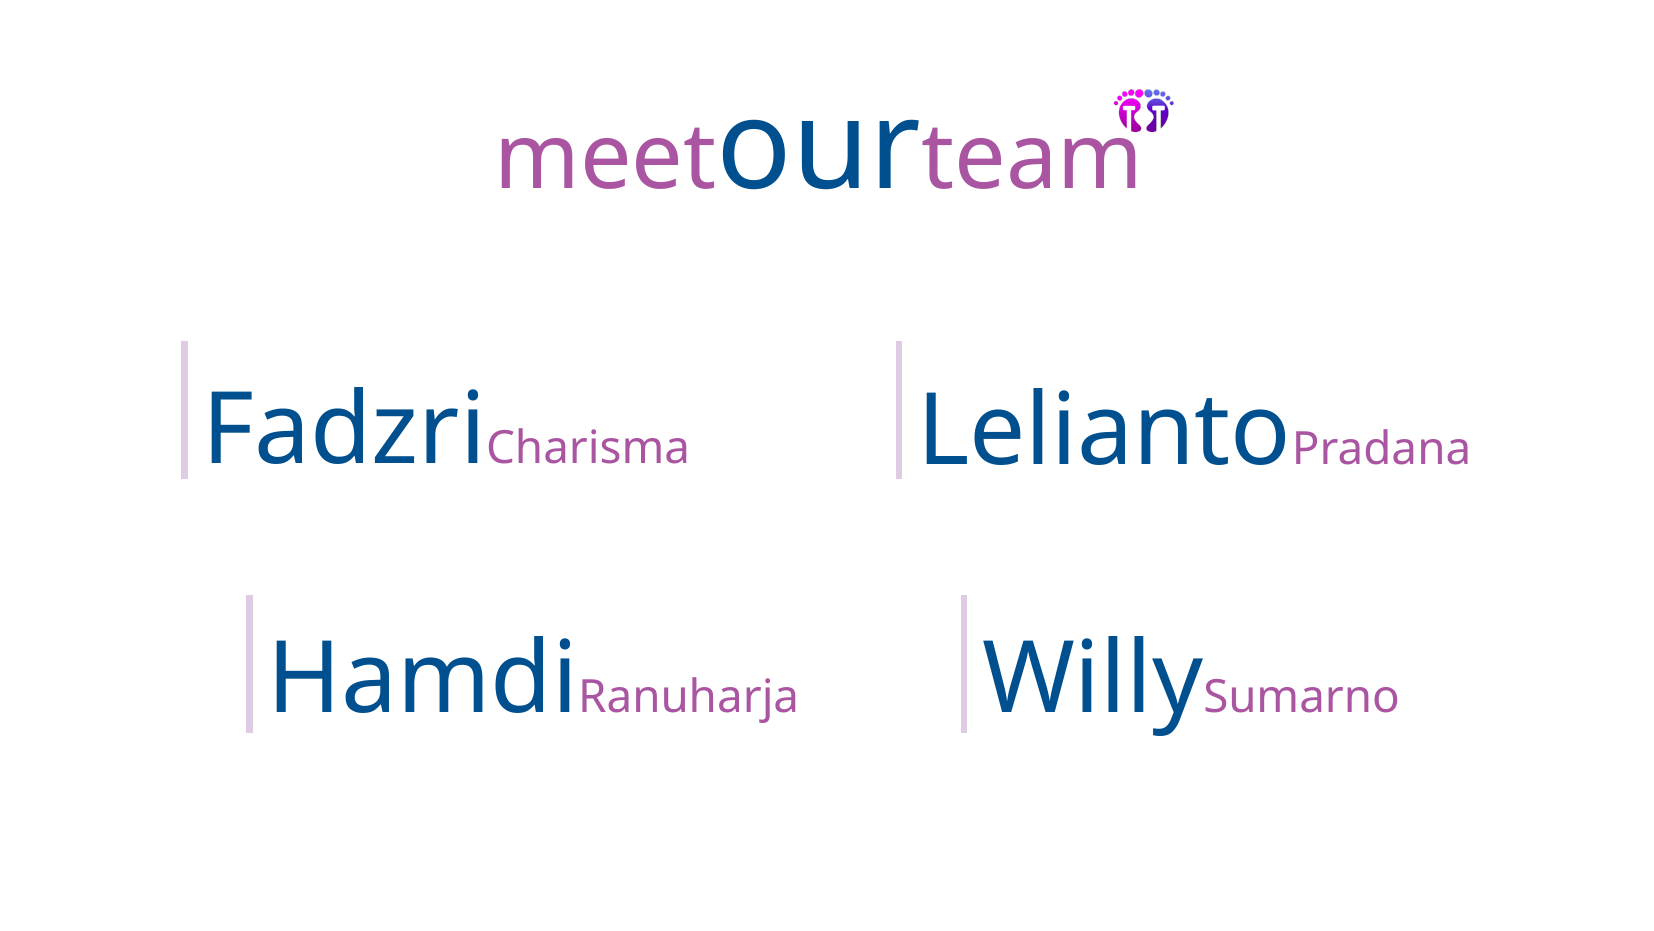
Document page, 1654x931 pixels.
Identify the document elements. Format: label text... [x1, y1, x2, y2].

text_box FadzriCharisma [187, 349, 902, 646]
text_box WillySumarno [967, 597, 1654, 894]
picture [1104, 84, 1183, 134]
text_box HamdiRanuharja [252, 597, 967, 894]
text_box LeliantoPradana [902, 349, 1638, 646]
title meetourteam [75, 62, 1564, 218]
